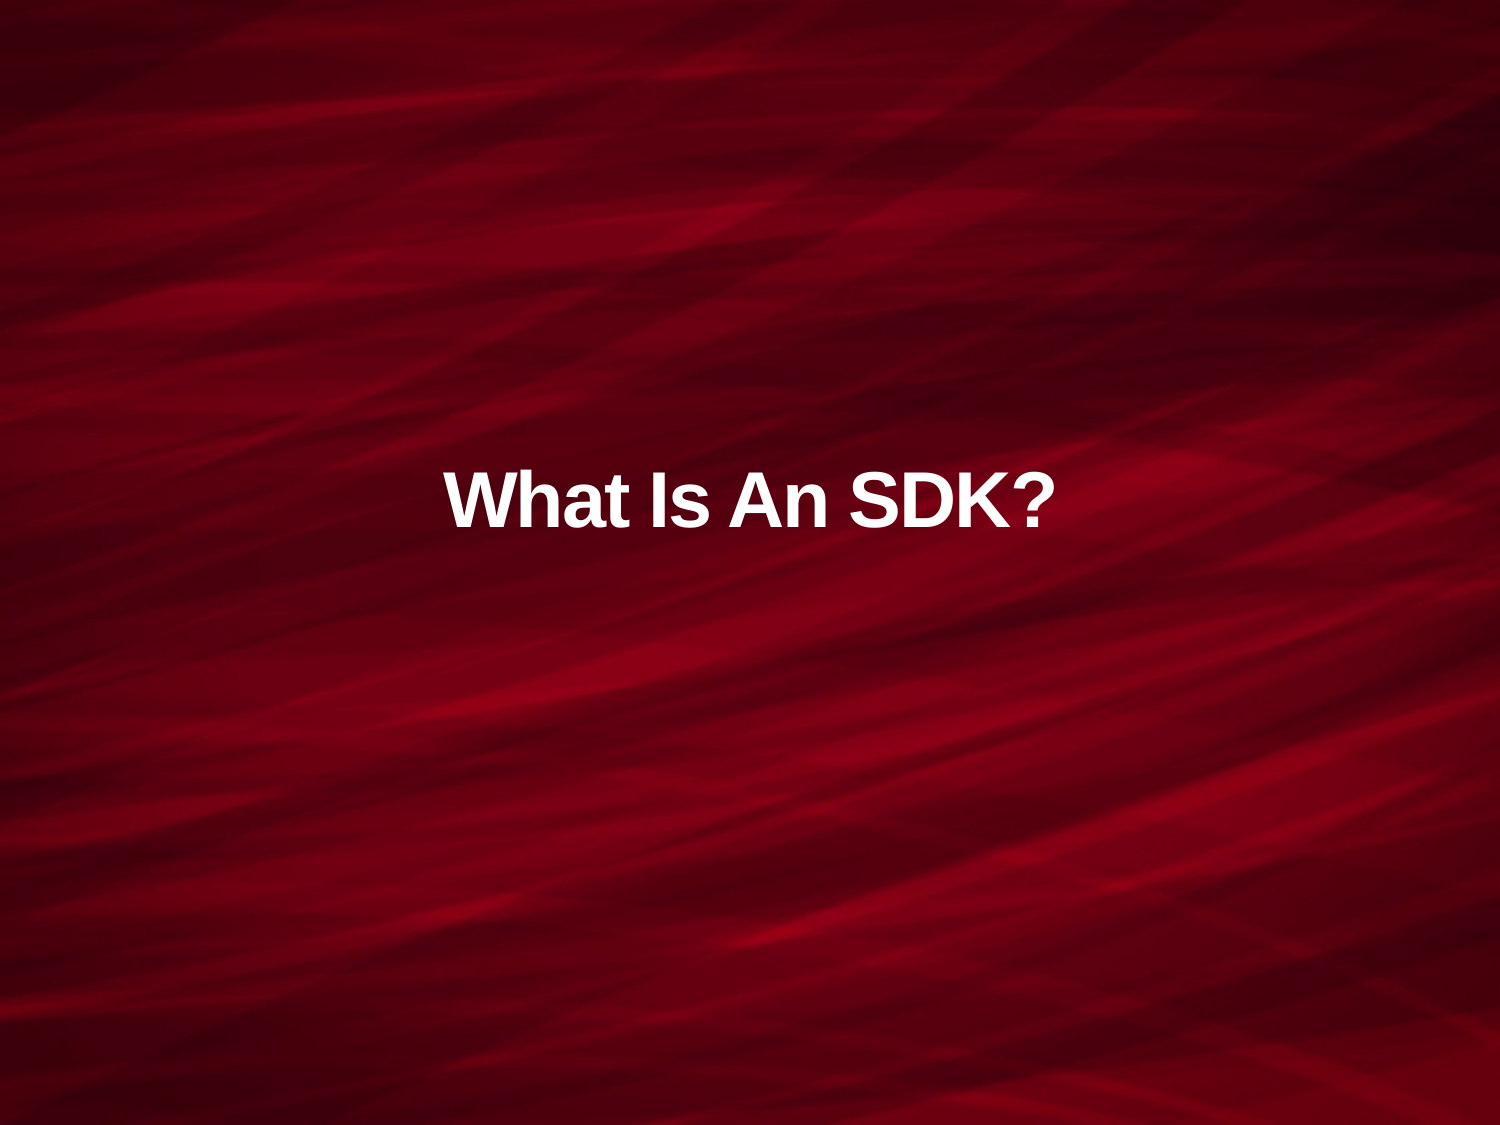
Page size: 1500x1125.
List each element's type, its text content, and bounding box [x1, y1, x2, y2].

title What Is An SDK? [94, 518, 1407, 607]
